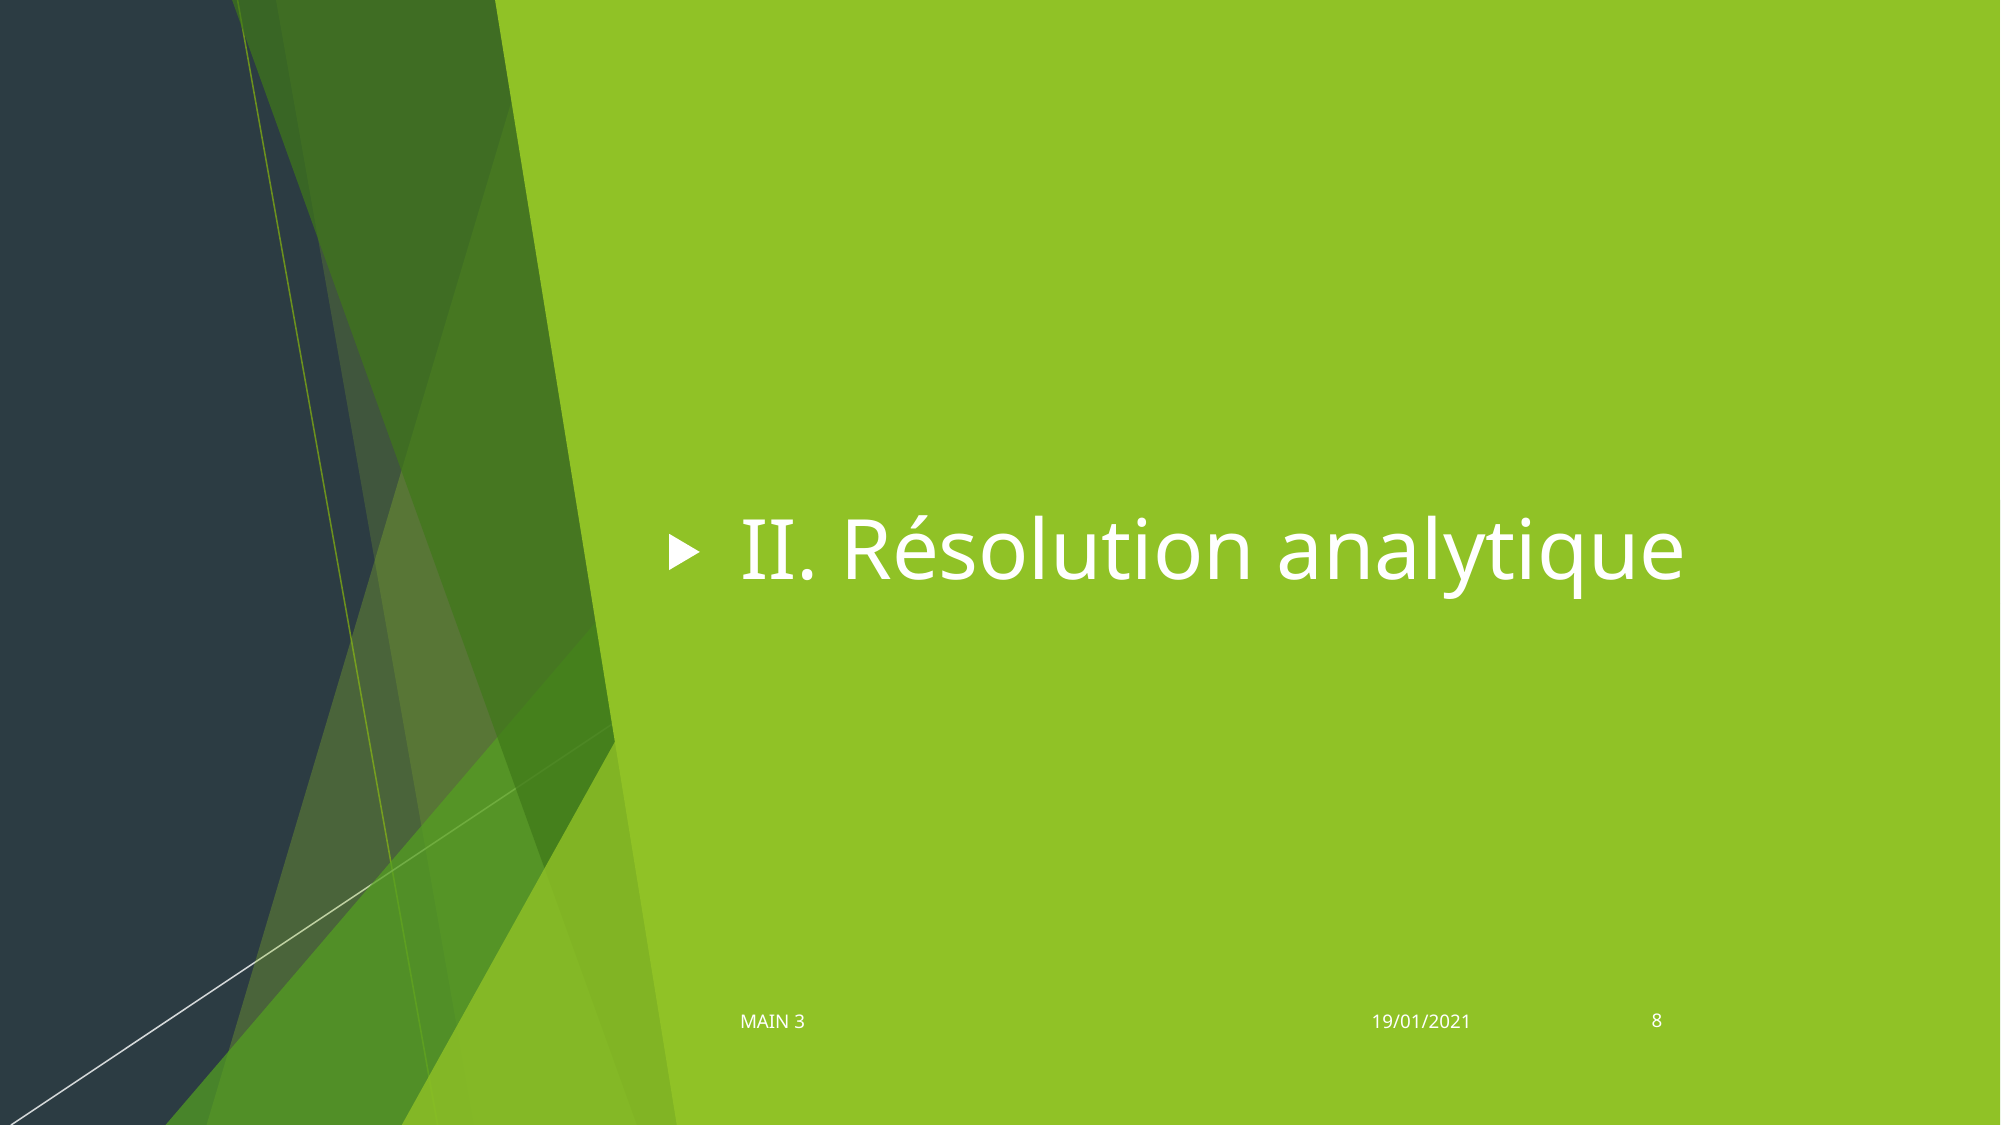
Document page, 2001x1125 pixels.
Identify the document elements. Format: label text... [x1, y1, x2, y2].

text_box MAIN 3 [724, 991, 1330, 1051]
text_box [0, 0, 2000, 1125]
text_box 2 [1636, 991, 1749, 1051]
title II. Résolution analytique [724, 136, 1867, 604]
text_box 19/01/2021 [1356, 991, 1559, 1051]
